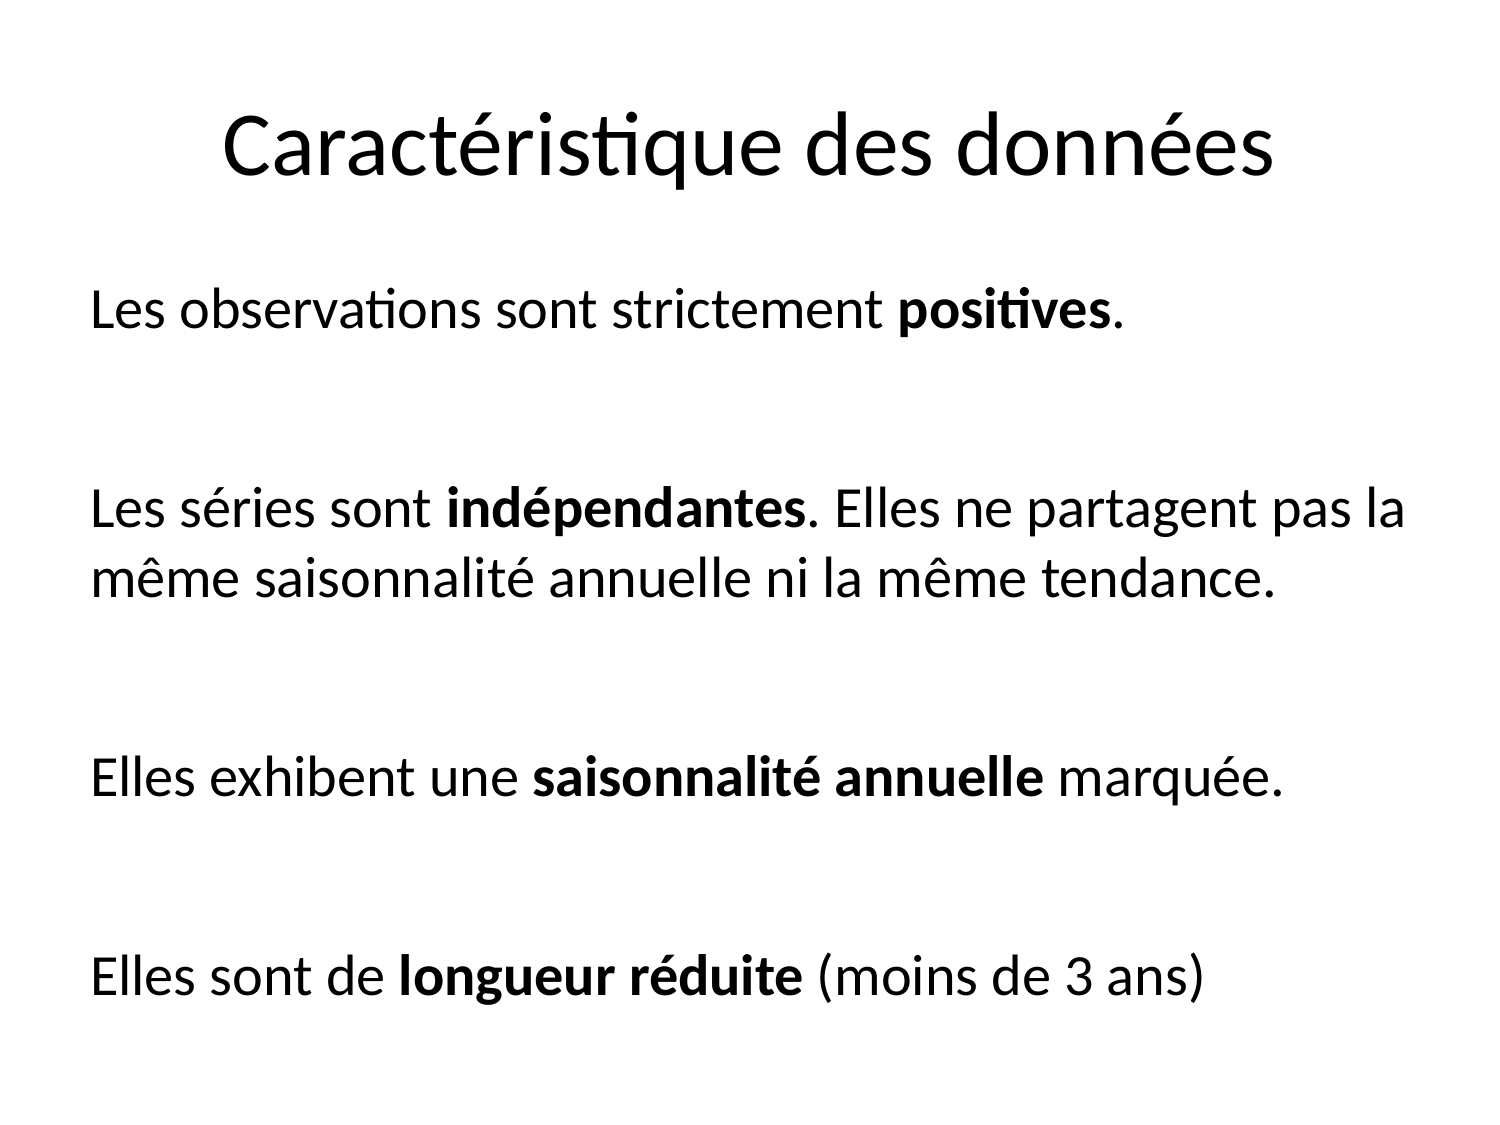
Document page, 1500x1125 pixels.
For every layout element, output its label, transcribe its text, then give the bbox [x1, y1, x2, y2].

list Les observations sont strictement positives. Les séries sont indépendantes. Elles ne partagent pas la même saisonnalité annuelle ni la même tendance. Elles exhibent une saisonnalité annuelle marquée. Elles sont de longueur réduite (moins de 3 ans) Elles ne sont pas stationnaires avec des tendances parfois non linéaires, incluant des variations abruptes. [75, 262, 1425, 1005]
title Caractéristique des données [75, 45, 1425, 233]
